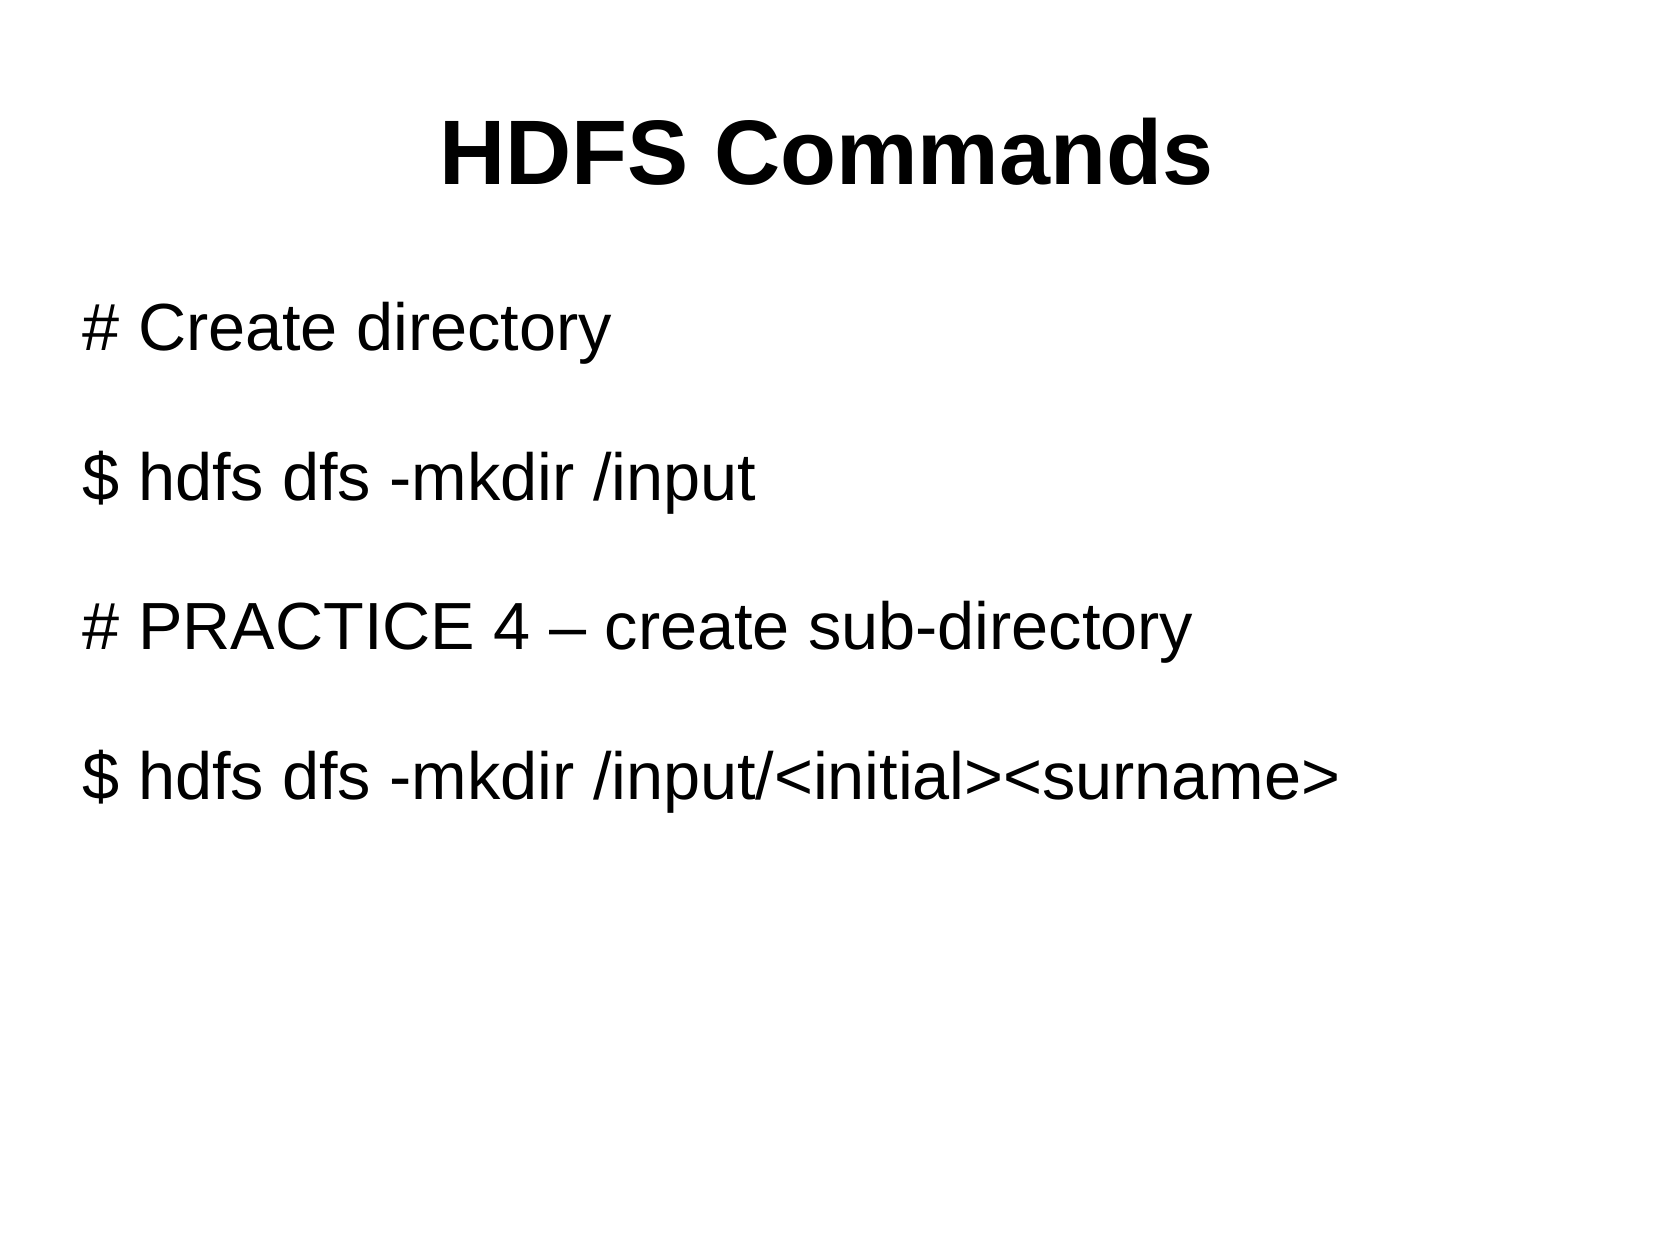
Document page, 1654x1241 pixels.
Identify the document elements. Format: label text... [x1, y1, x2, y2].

subtitle # Create directory $ hdfs dfs -mkdir /input # PRACTICE 4 – create sub-directory $ hdfs dfs -mkdir /input/<initial><surname> [82, 290, 1571, 1010]
title HDFS Commands [82, 49, 1571, 257]
